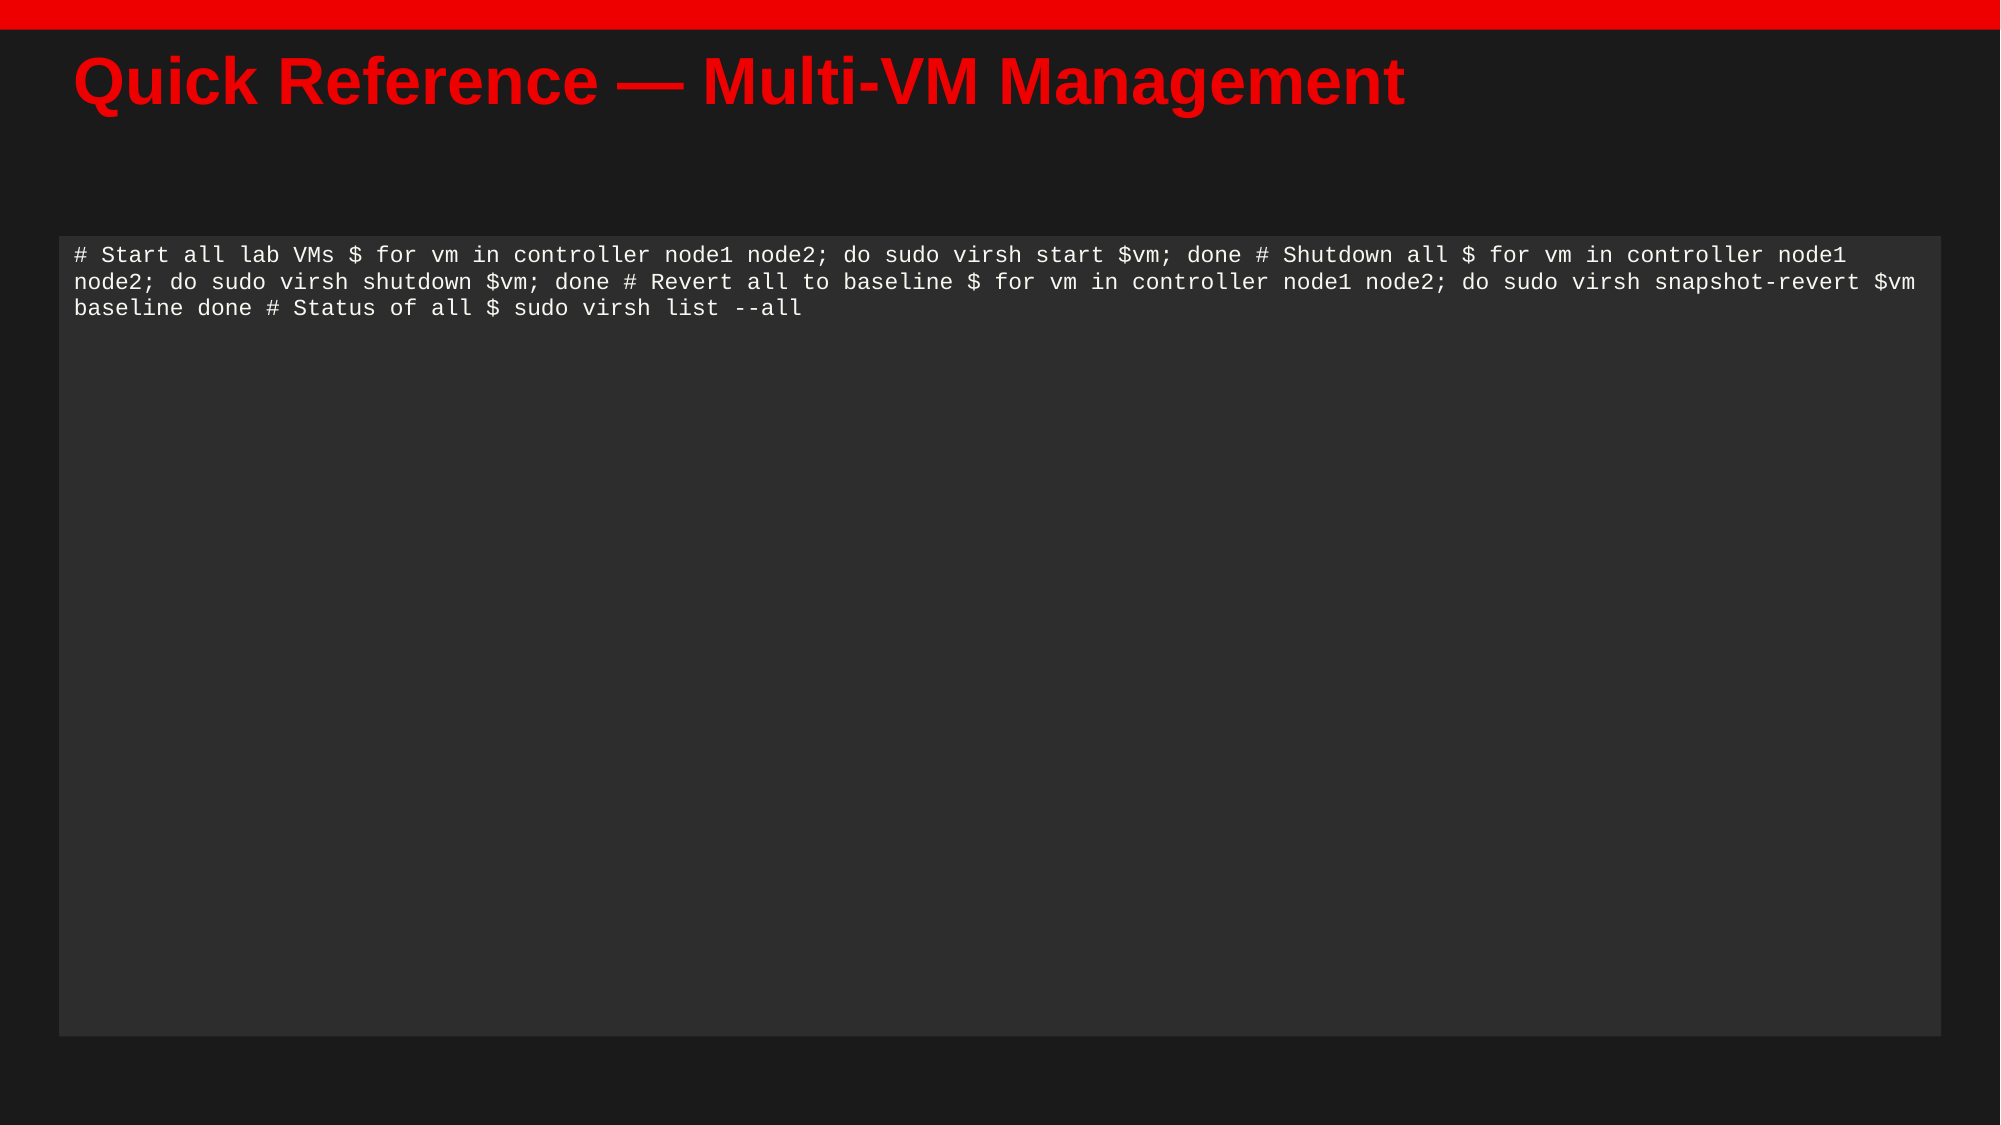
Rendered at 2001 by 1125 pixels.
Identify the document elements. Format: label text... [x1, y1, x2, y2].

text_box # Start all lab VMs $ for vm in controller node1 node2; do sudo virsh start $vm; done # Shutdown all $ for vm in controller node1 node2; do sudo virsh shutdown $vm; done # Revert all to baseline $ for vm in controller node1 node2; do sudo virsh snapshot-revert $vm baseline done # Status of all $ sudo virsh list --all [59, 236, 1942, 1037]
text_box Quick Reference — Multi-VM Management [59, 36, 1942, 208]
text_box [0, 0, 2001, 30]
